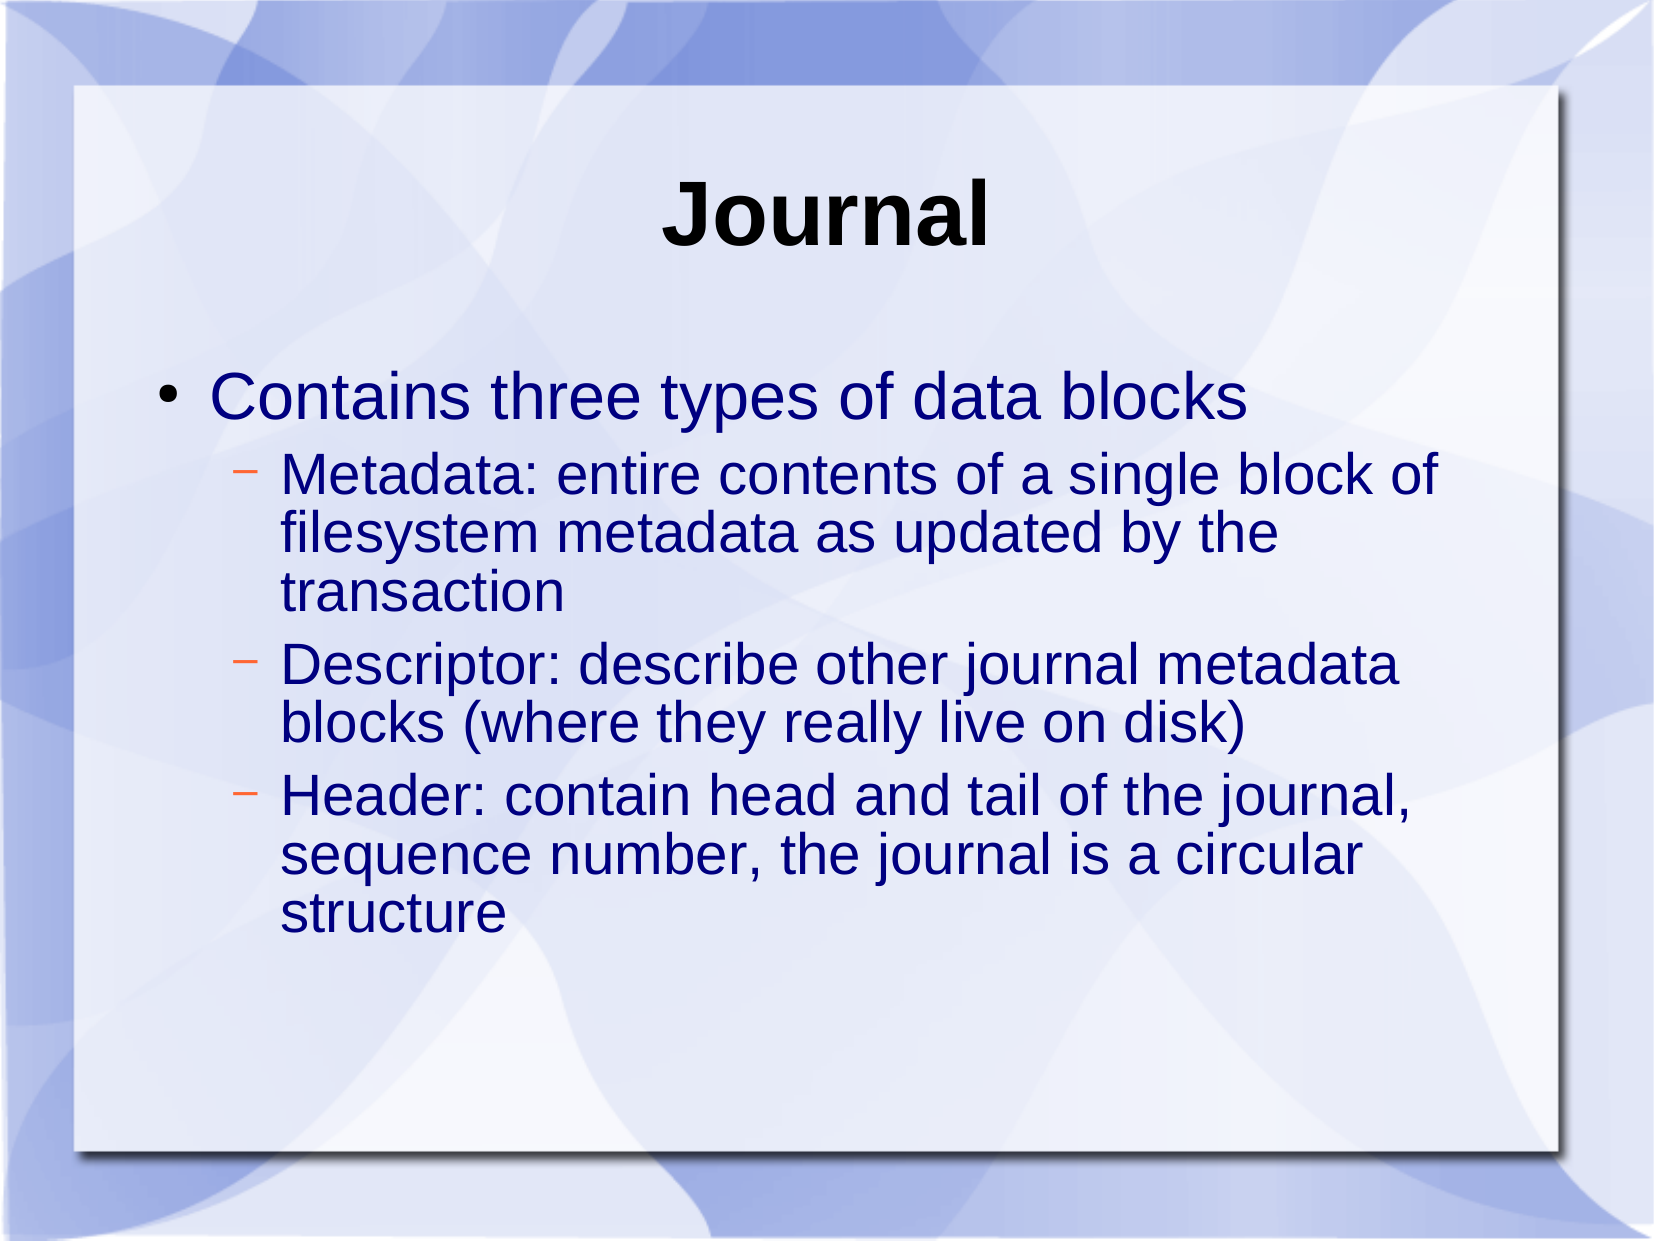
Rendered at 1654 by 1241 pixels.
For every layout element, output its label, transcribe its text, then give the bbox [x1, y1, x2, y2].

list Contains three types of data blocks Metadata: entire contents of a single block of filesystem metadata as updated by the transaction Descriptor: describe other journal metadata blocks (where they really live on disk) Header: contain head and tail of the journal, sequence number, the journal is a circular structure [124, 358, 1530, 1109]
picture [0, 0, 1654, 1241]
title Journal [124, 110, 1530, 317]
